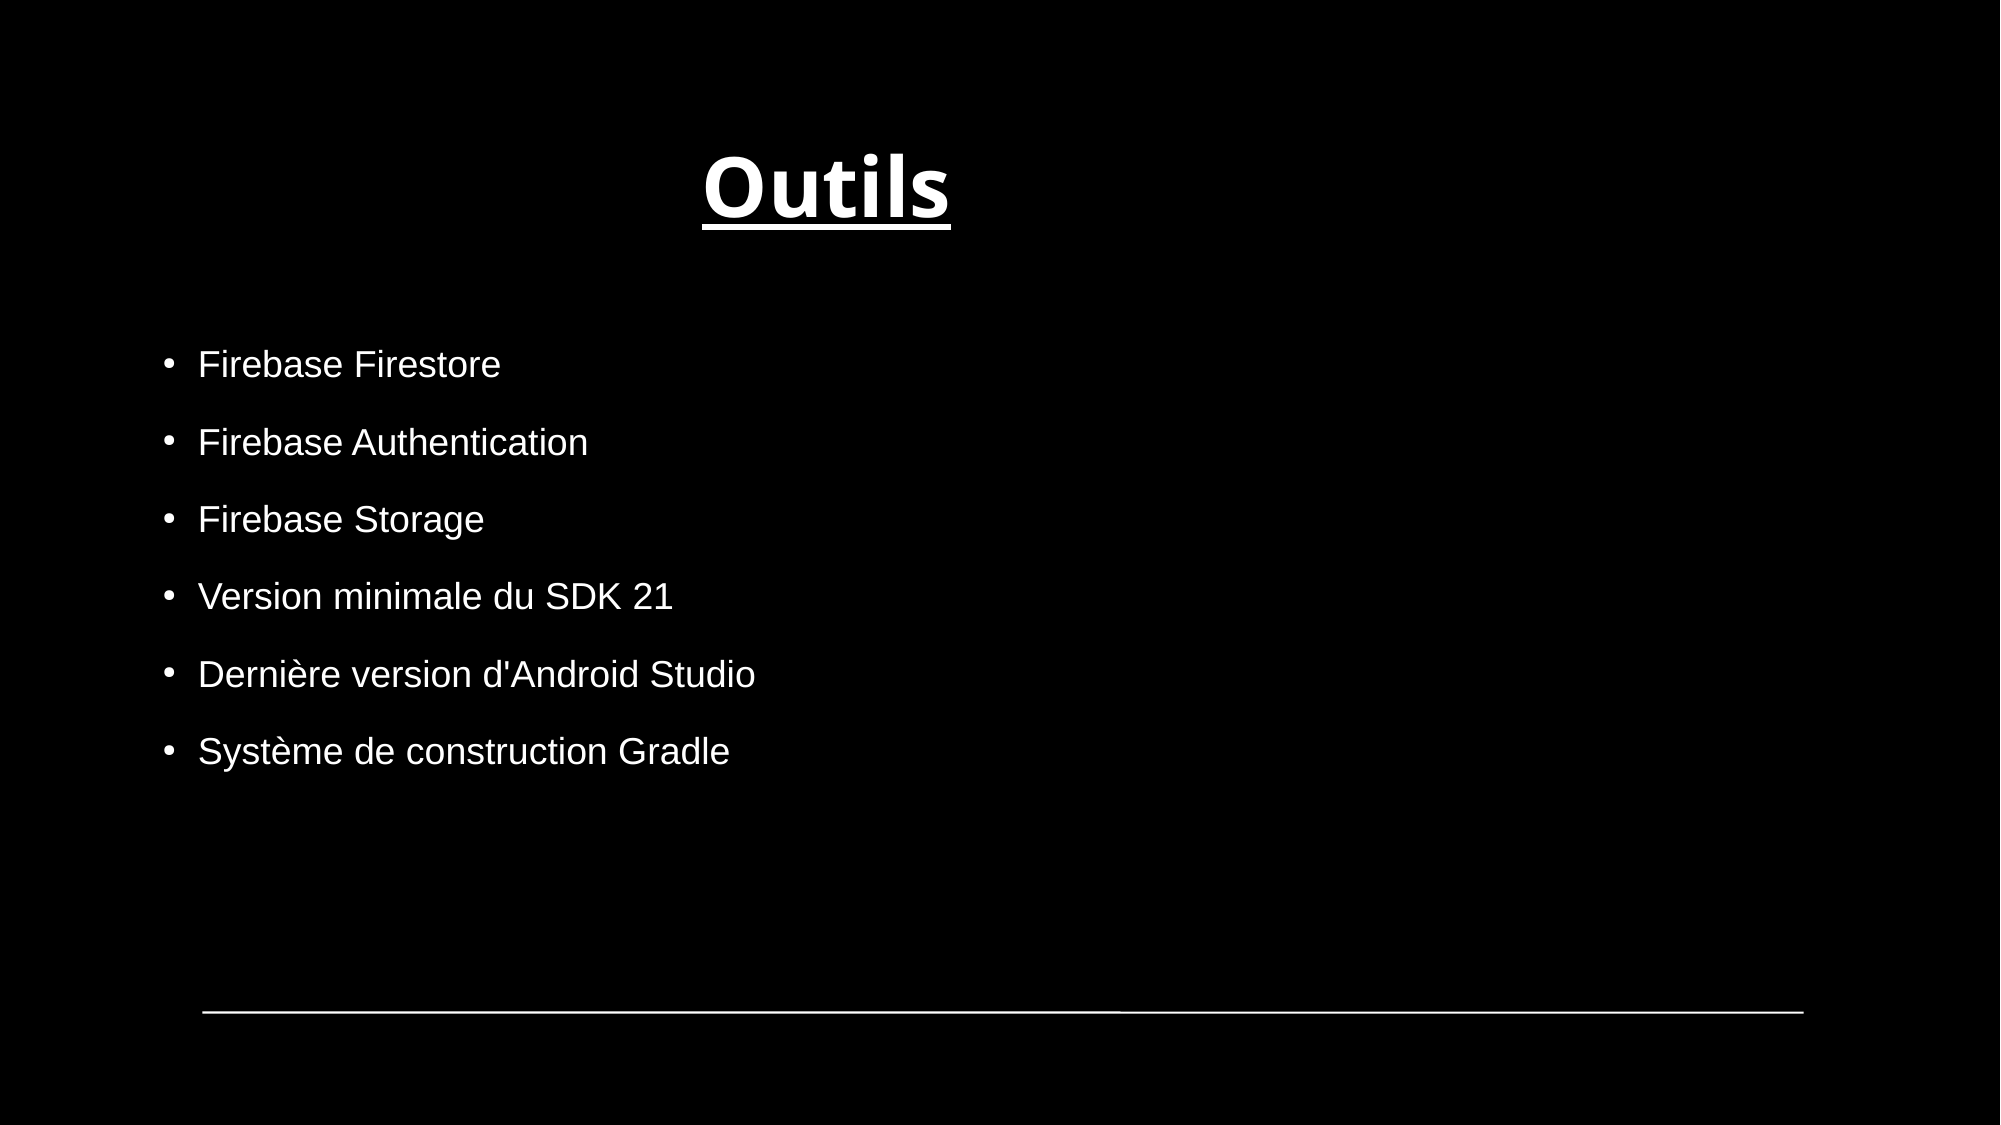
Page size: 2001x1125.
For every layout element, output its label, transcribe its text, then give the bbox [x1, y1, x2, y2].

title Outils [295, 88, 1359, 277]
text_box Firebase Firestore Firebase Authentication Firebase Storage Version minimale du SDK 21 Dernière version d'Android Studio Système de construction Gradle [147, 336, 1477, 781]
